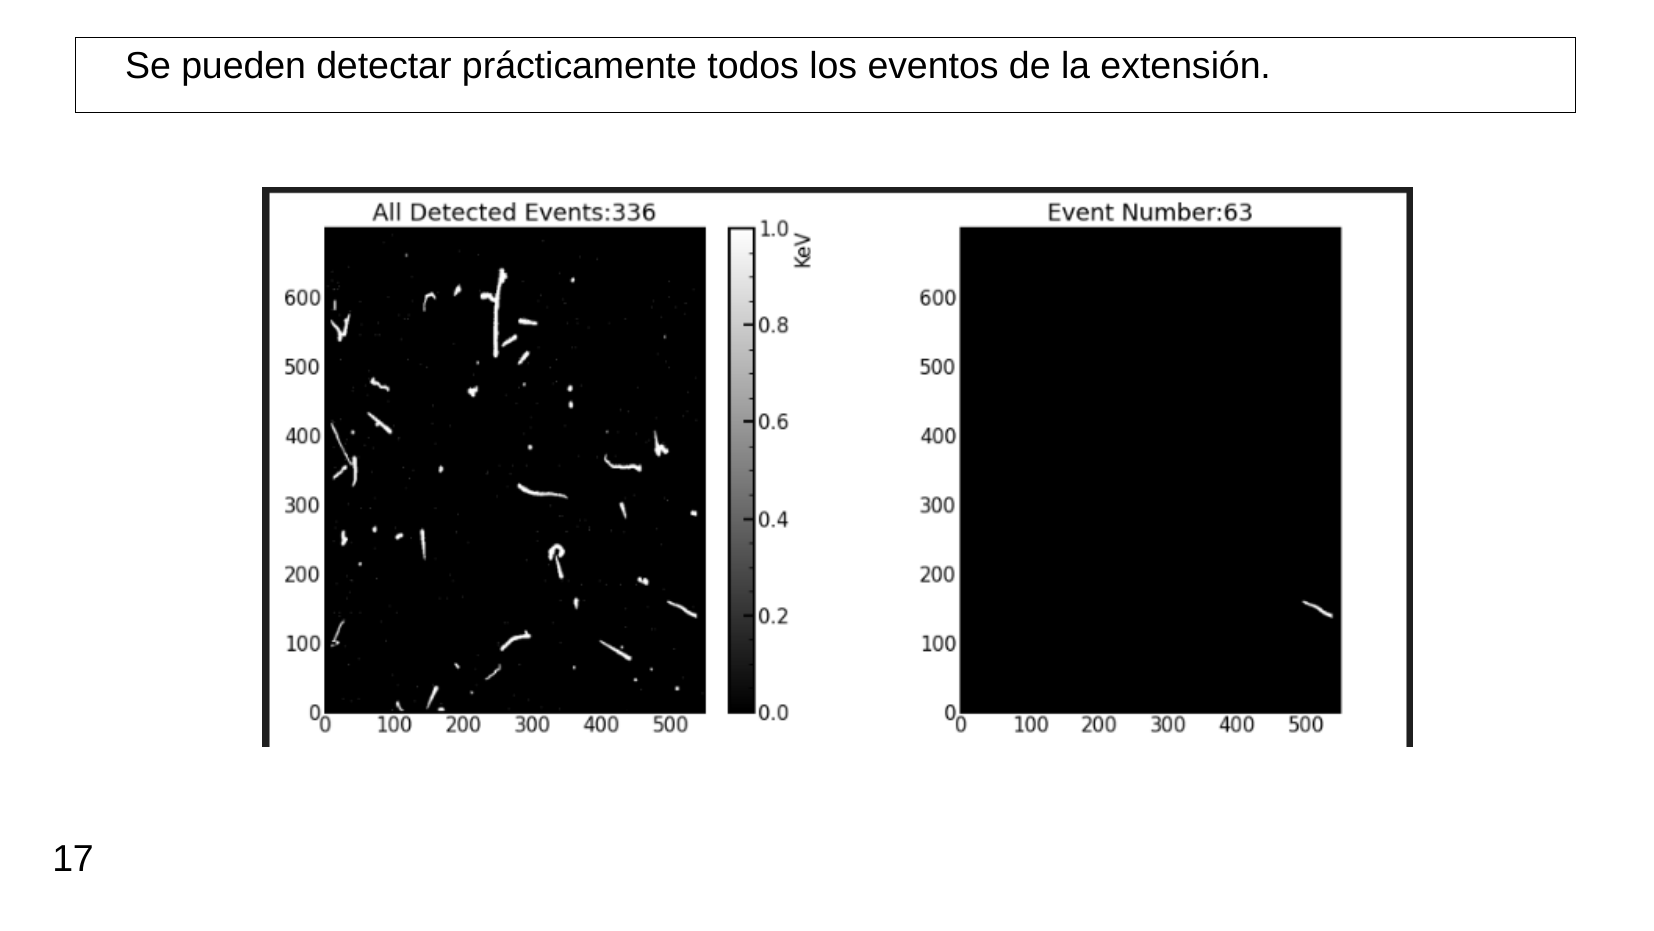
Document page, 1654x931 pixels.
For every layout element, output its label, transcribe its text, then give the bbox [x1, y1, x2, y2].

text_box <number> [37, 829, 667, 901]
text_box Se pueden detectar prácticamente todos los eventos de la extensión. [75, 37, 1576, 113]
picture [262, 187, 1413, 747]
